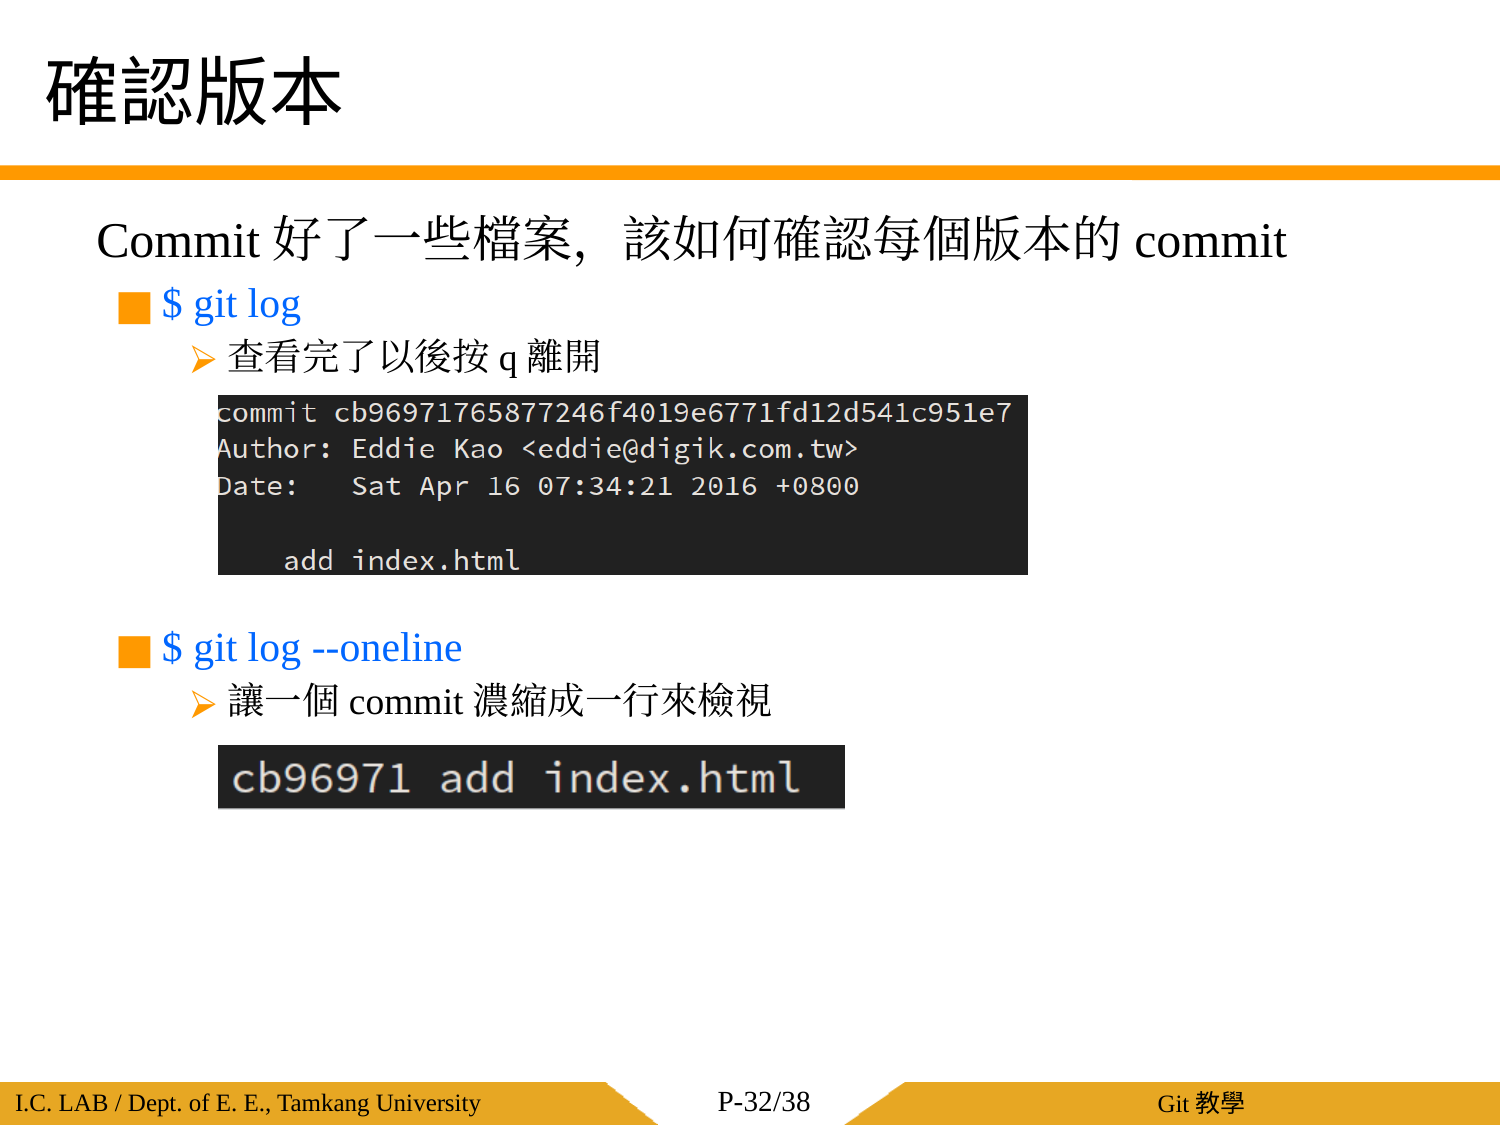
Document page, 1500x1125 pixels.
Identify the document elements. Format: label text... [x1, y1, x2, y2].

title 確認版本 [29, 19, 1459, 161]
picture [218, 745, 845, 810]
picture [218, 395, 1028, 575]
list Commit好了一些檔案，該如何確認每個版本的commit $ git log 查看完了以後按q離開 $ git log --oneline 讓一個commit濃縮成一行來檢視 [24, 200, 1463, 1074]
picture [842, 1082, 1500, 1125]
picture [0, 1082, 658, 1125]
